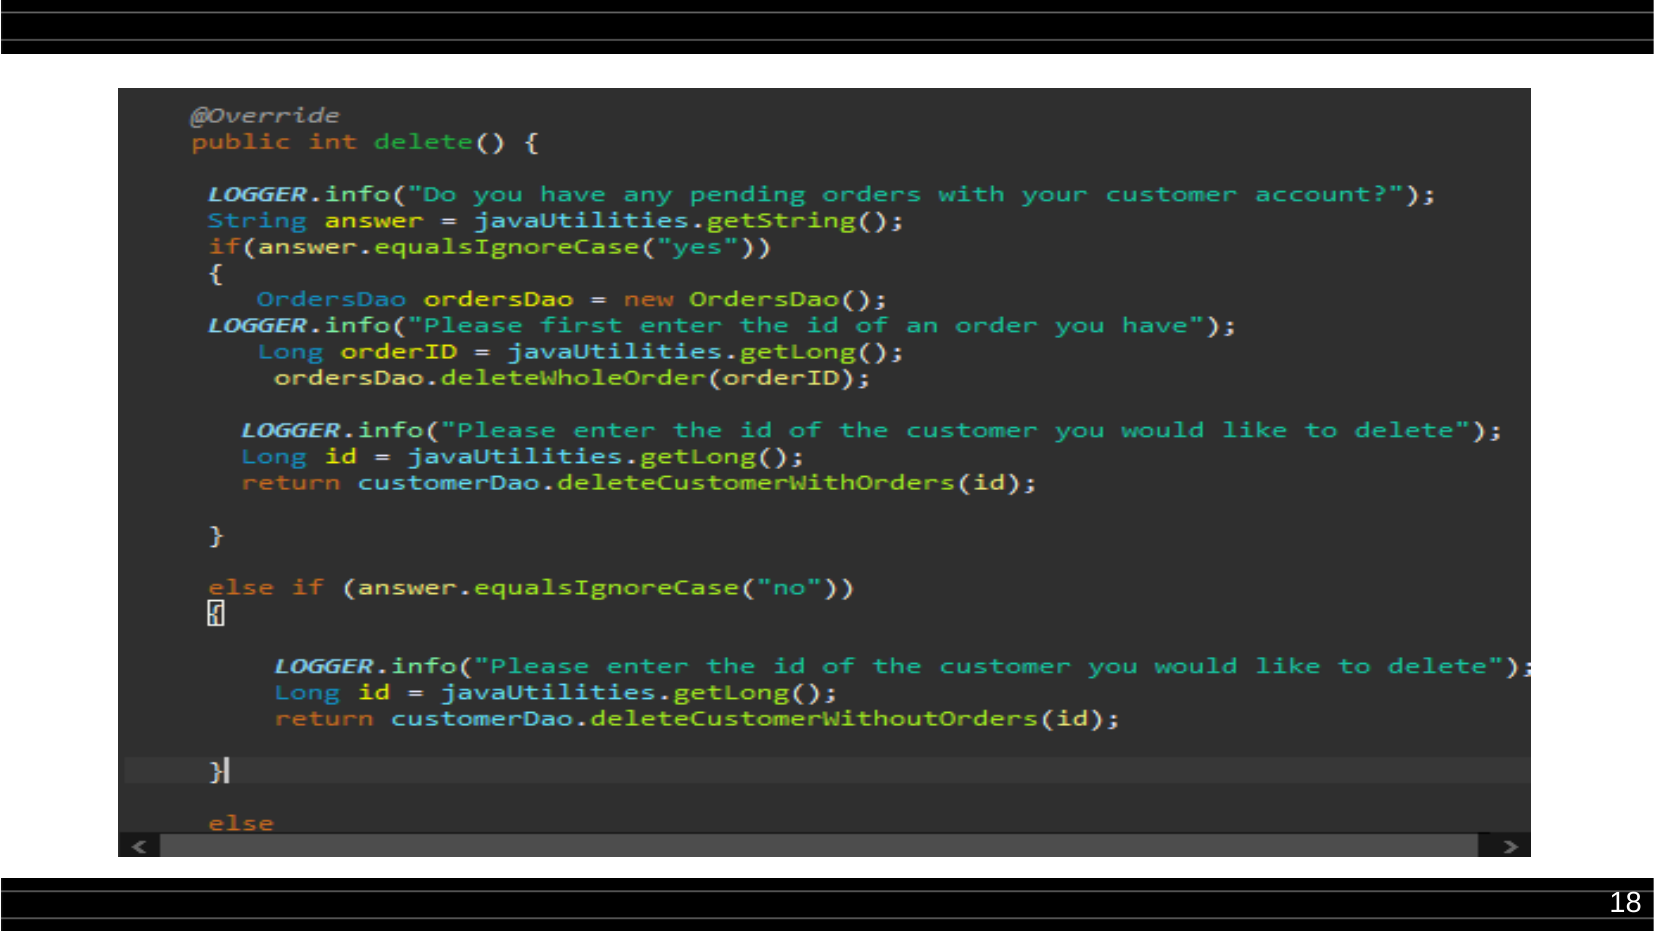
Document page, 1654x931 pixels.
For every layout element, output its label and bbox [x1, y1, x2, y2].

picture [1, 878, 1654, 931]
picture [118, 88, 1531, 857]
picture [1, 0, 1654, 54]
